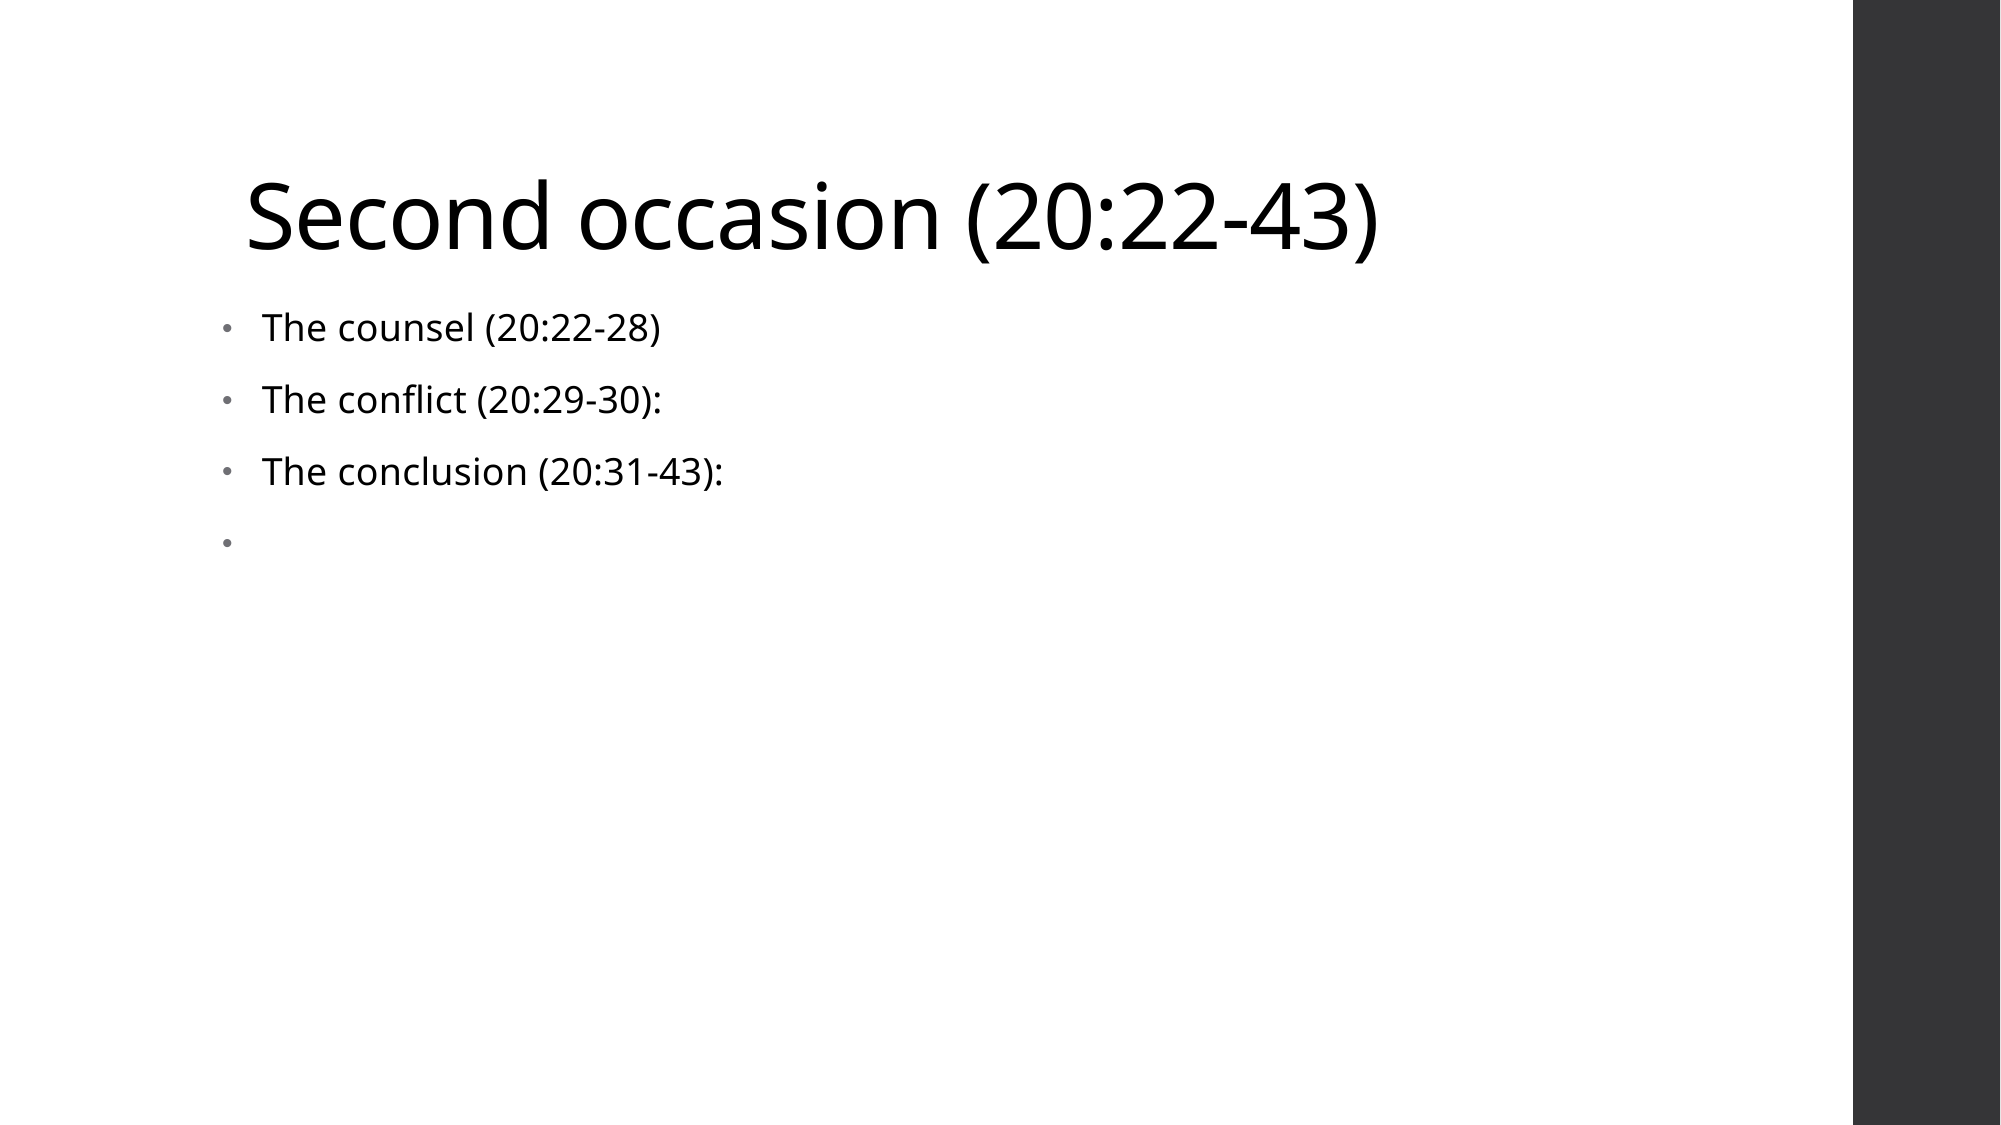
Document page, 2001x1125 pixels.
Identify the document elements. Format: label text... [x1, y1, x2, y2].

list The counsel (20:22-28) The conflict (20:29-30): The conclusion (20:31-43): [206, 299, 1617, 1014]
title Second occasion (20:22-43) [206, 60, 1797, 278]
